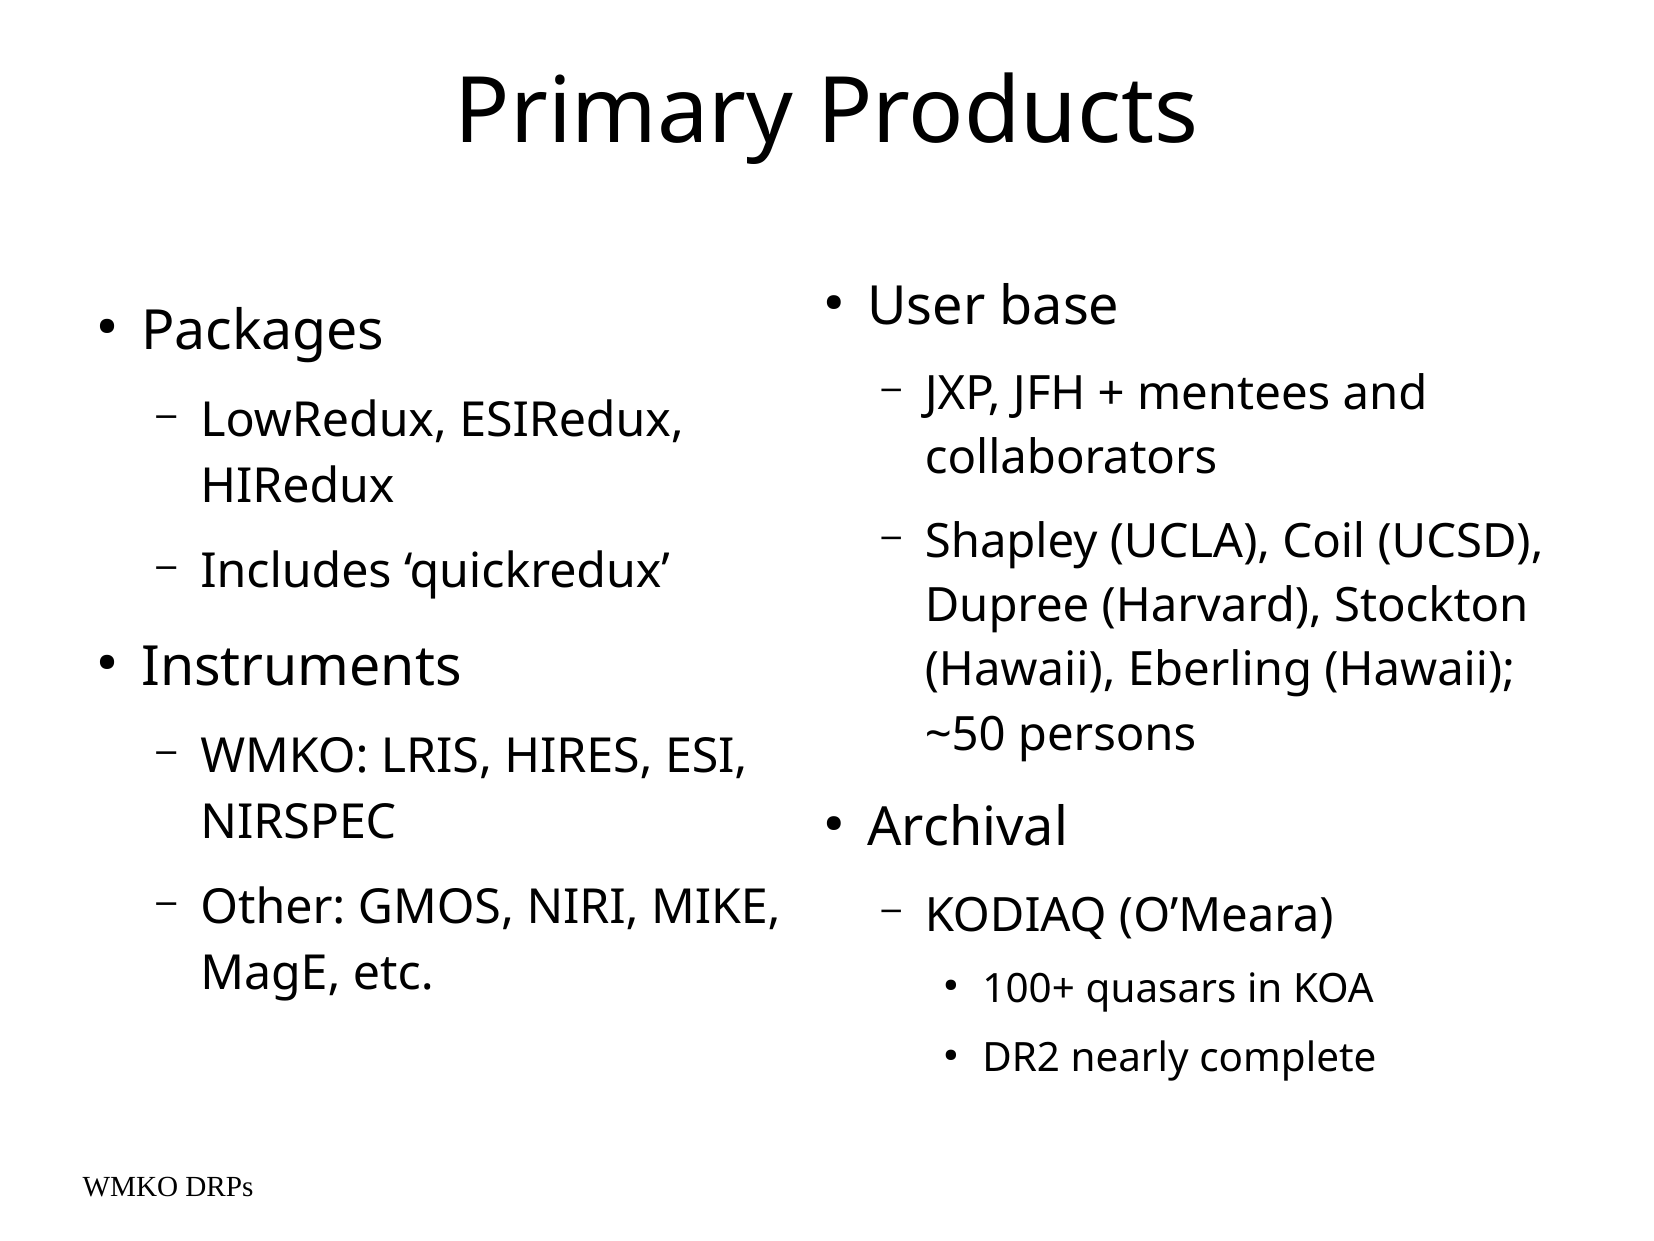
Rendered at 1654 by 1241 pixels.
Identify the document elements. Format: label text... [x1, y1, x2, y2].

title Primary Products [82, 47, 1571, 167]
list User base JXP, JFH + mentees and collaborators Shapley (UCLA), Coil (UCSD), Dupree (Harvard), Stockton (Hawaii), Eberling (Hawaii); ~50 persons Archival KODIAQ (O’Meara) 100+ quasars in KOA DR2 nearly complete [810, 266, 1576, 1087]
list Packages LowRedux, ESIRedux, HIRedux Includes ‘quickredux’ Instruments WMKO: LRIS, HIRES, ESI, NIRSPEC Other: GMOS, NIRI, MIKE, MagE, etc. [82, 290, 809, 1010]
